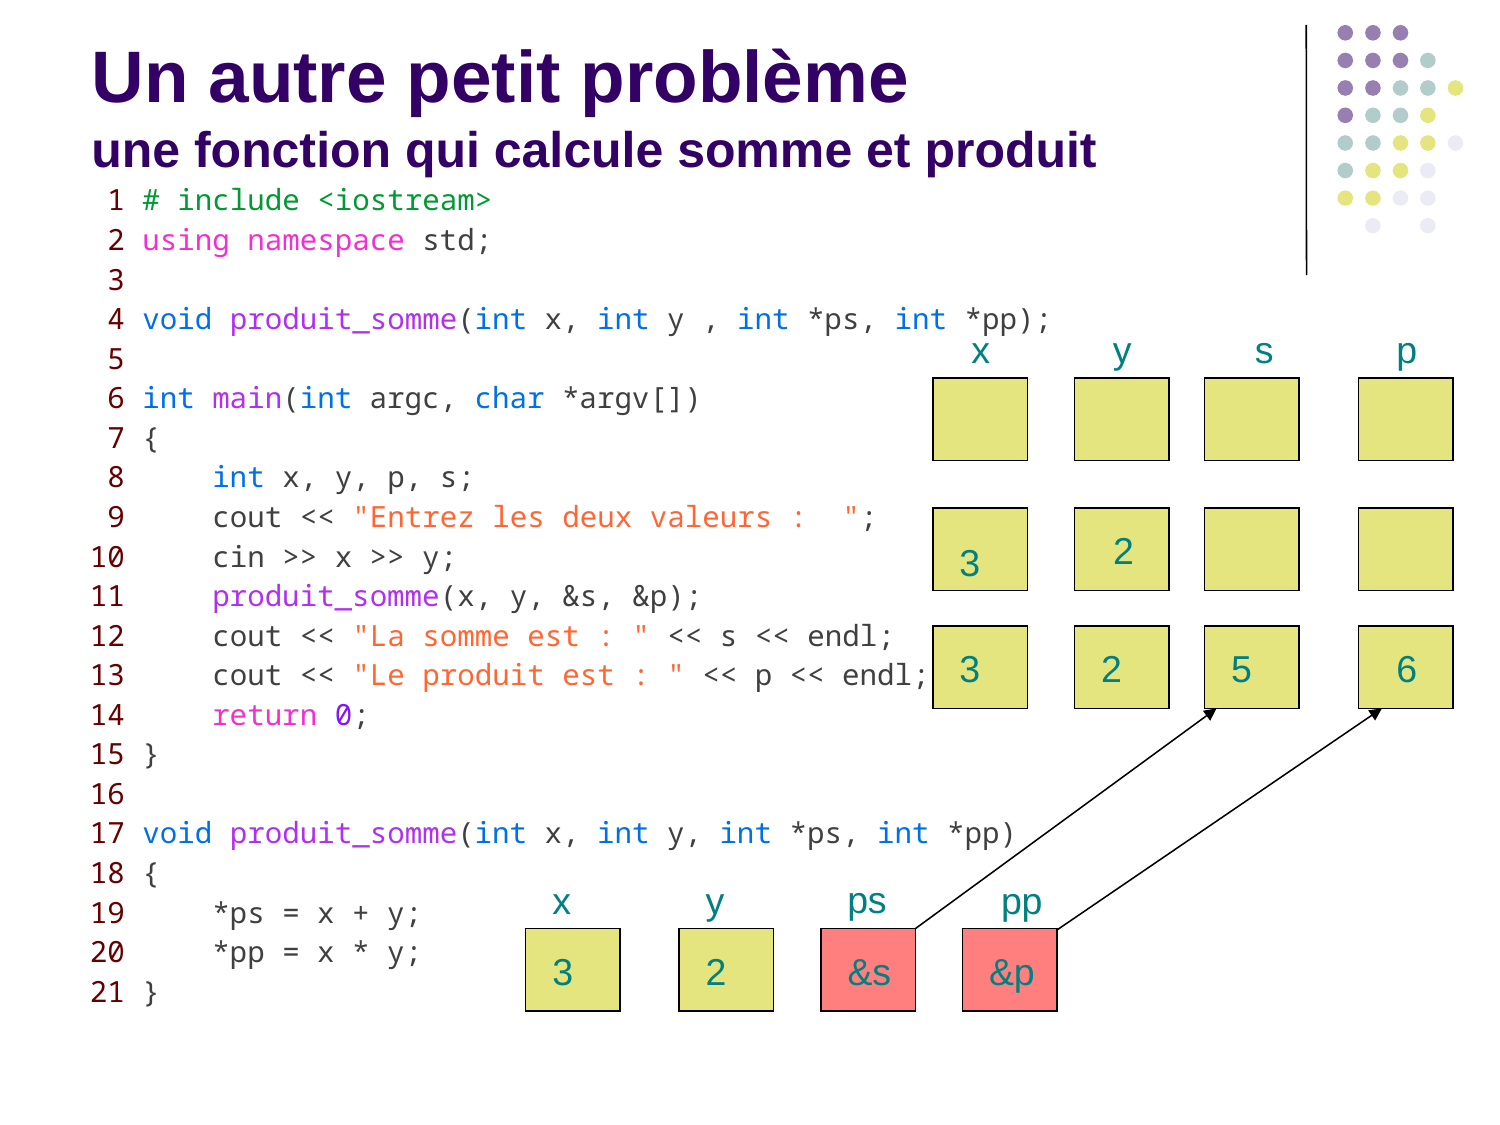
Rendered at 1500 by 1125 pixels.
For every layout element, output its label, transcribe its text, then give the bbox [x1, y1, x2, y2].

text_box &p [974, 940, 1058, 1002]
text_box [525, 928, 621, 1012]
text_box [820, 928, 916, 1012]
text_box [1204, 377, 1300, 461]
text_box 2 [1086, 637, 1146, 699]
text_box [1204, 625, 1300, 709]
text_box y [1098, 318, 1158, 380]
title Un autre petit problème une fonction qui calcule somme et produit [76, 18, 1315, 185]
text_box [1074, 625, 1170, 709]
text_box [1074, 377, 1170, 461]
text_box pp [1060, 916, 1081, 930]
text_box [1074, 507, 1170, 591]
text_box [933, 377, 1028, 461]
text_box p [1381, 318, 1441, 380]
text_box ps [832, 868, 916, 930]
text_box 5 [1216, 637, 1276, 699]
text_box [933, 507, 1028, 591]
text_box 6 [1381, 637, 1441, 699]
text_box pp [986, 869, 994, 875]
text_box &s [832, 940, 928, 1002]
text_box [1204, 507, 1300, 591]
text_box [1358, 625, 1453, 709]
text_box s [1240, 318, 1300, 380]
text_box pp [986, 869, 1081, 930]
text_box [1358, 507, 1453, 591]
text_box 2 [1098, 519, 1158, 581]
text_box 3 [944, 531, 1004, 592]
text_box 3 [537, 940, 609, 1002]
text_box 3 [944, 637, 1004, 699]
text_box x [956, 318, 1016, 380]
text_box [679, 928, 774, 1012]
text_box x [537, 869, 597, 930]
text_box 2 [690, 940, 750, 1002]
text_box [962, 928, 1057, 1012]
text_box [1358, 377, 1453, 461]
text_box y [690, 869, 751, 930]
list 1 # include <iostream> 2 using namespace std; 3 4 void produit_somme(int x, int y , int *ps, int *pp); 5 6 int main(int argc, char *argv[]) 7 { 8 int x, y, p, s; 9 cout << "Entrez les deux valeurs : "; 10 cin >> x >> y; 11 produit_somme(x, y, &s, &p); 12 cout << "La somme est : " << s << endl; 13 cout << "Le produit est : " << p << endl; 14 return 0; 15 } 16 17 void produit_somme(int x, int y, int *ps, int *pp) 18 { 19 *ps = x + y; 20 *pp = x * y; 21 } [75, 185, 1426, 1073]
text_box [933, 625, 1028, 709]
